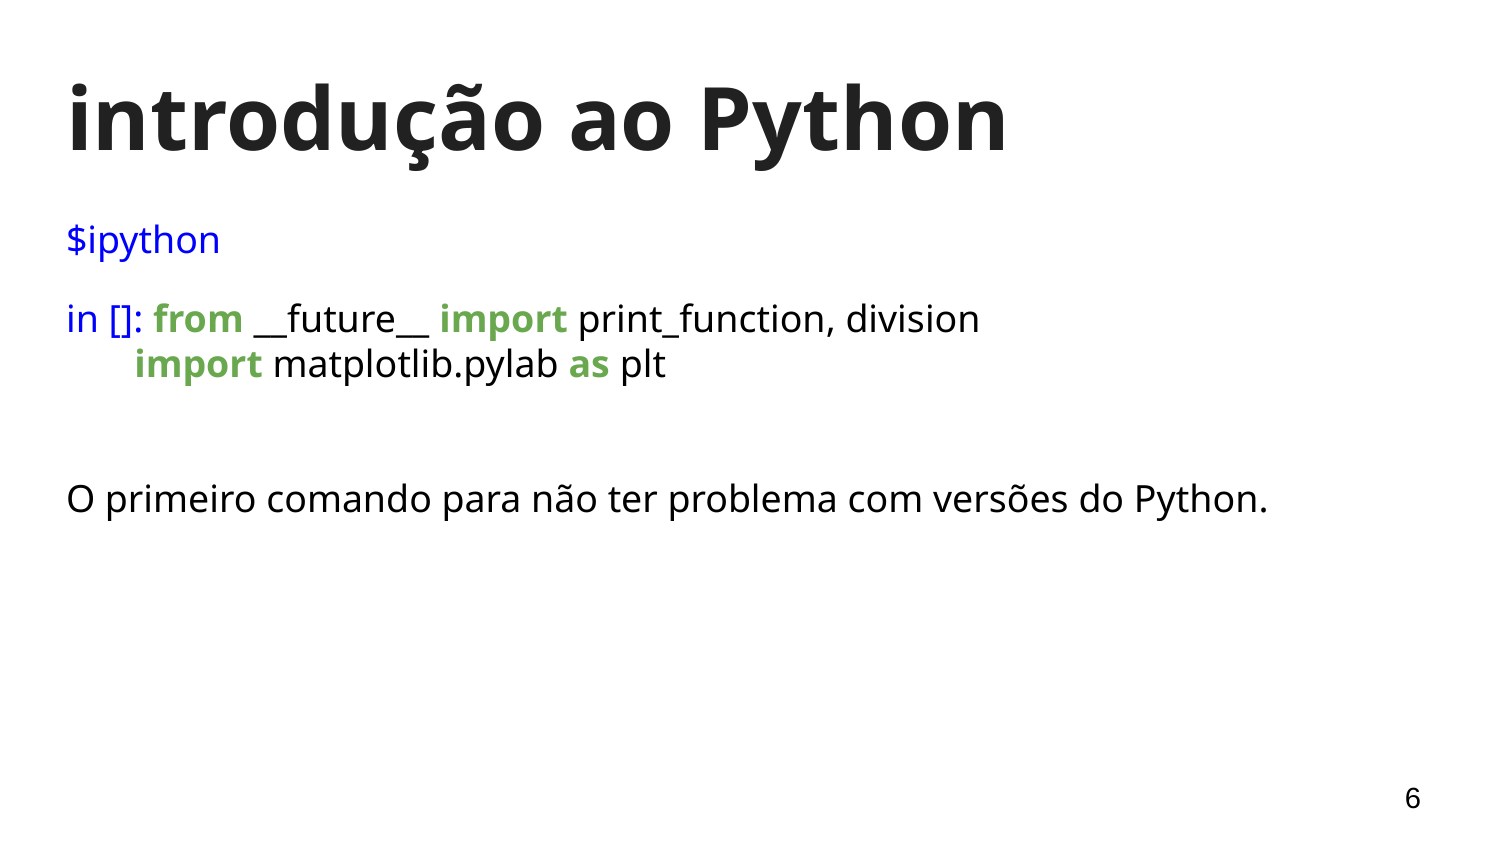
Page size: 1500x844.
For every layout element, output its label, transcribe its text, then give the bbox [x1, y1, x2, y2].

list $ipython in []: from __future__ import print_function, division import matplotlib.pylab as plt O primeiro comando para não ter problema com versões do Python. [51, 201, 1449, 750]
slide_number <number> [1389, 764, 1480, 830]
title introdução ao Python [51, 48, 1449, 180]
